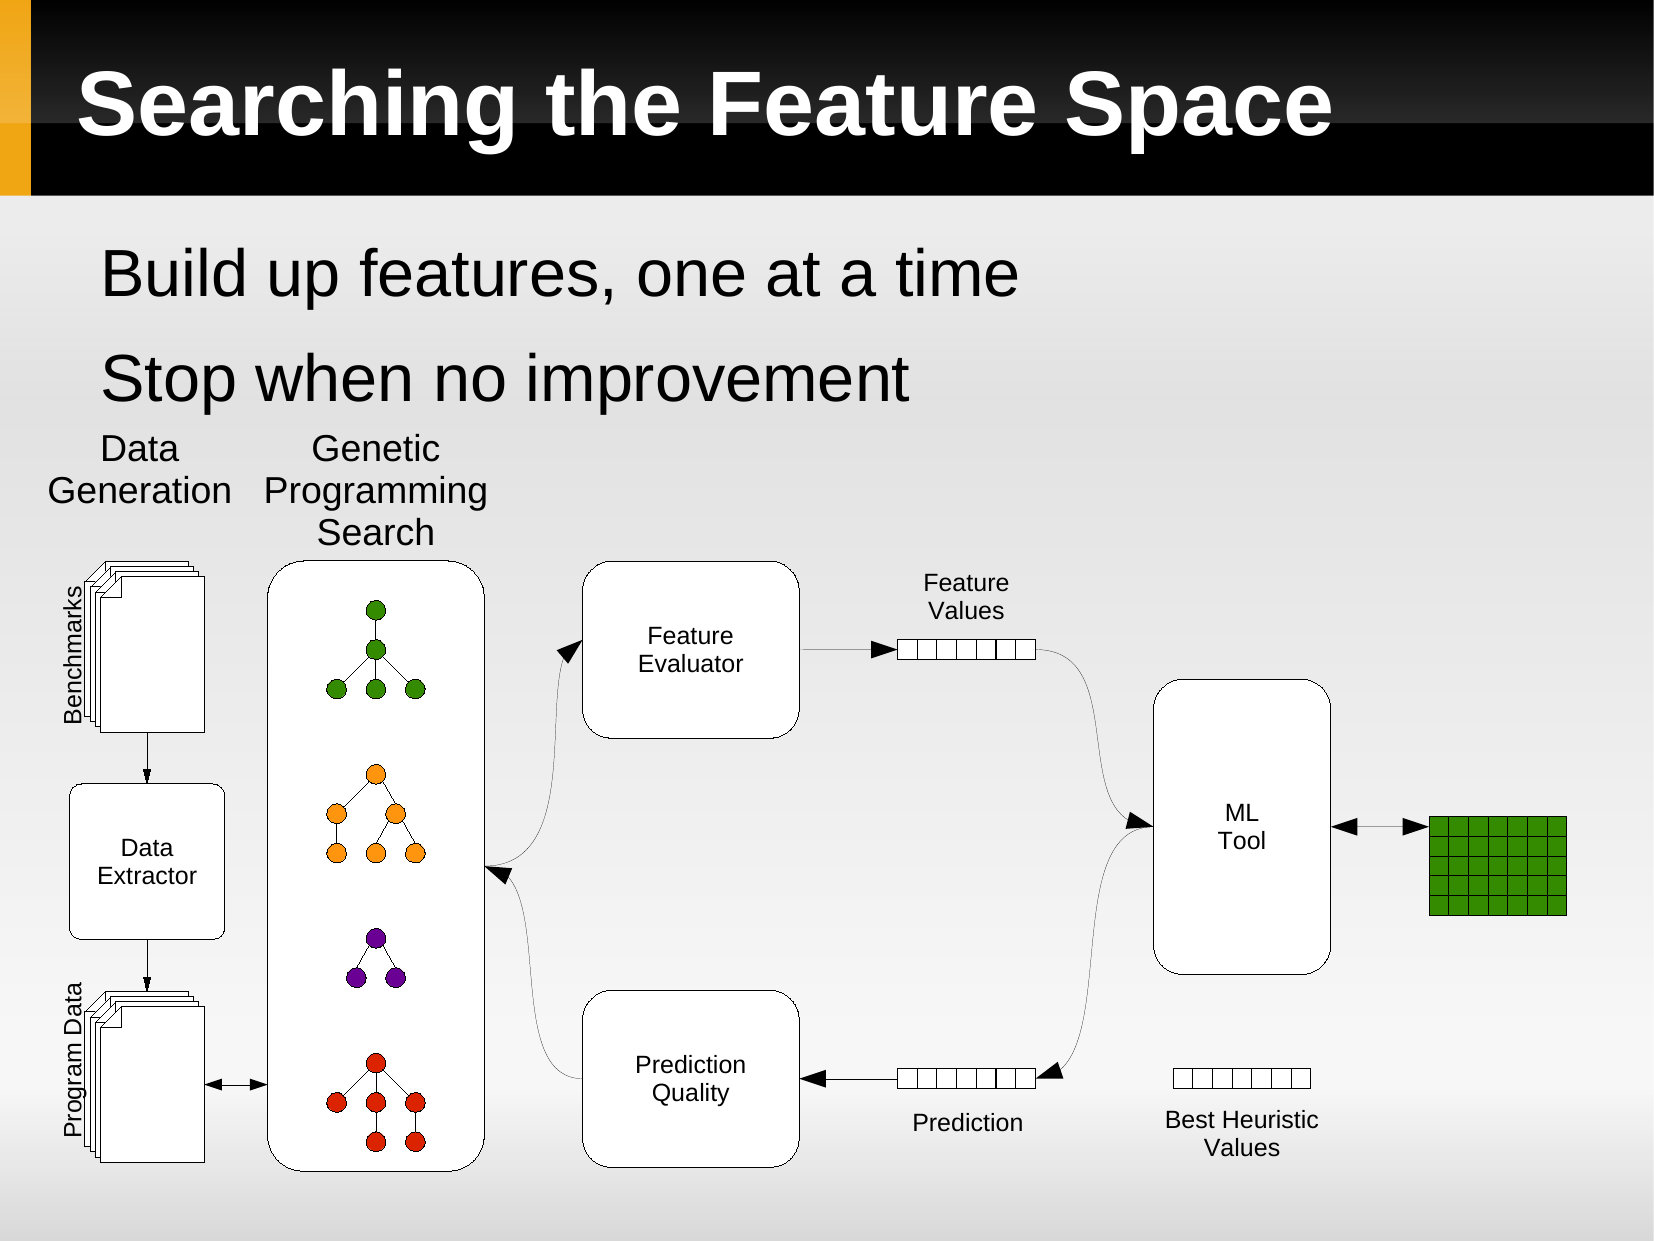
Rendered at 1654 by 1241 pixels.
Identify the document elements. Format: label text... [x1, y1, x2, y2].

text_box Program Data [51, 946, 115, 1154]
text_box [267, 562, 485, 1172]
text_box Best Heuristic Values [1133, 1098, 1351, 1170]
text_box [1429, 816, 1567, 916]
text_box [143, 769, 151, 784]
text_box [95, 977, 205, 1163]
picture [0, 0, 1654, 1241]
text_box Prediction Quality [582, 990, 800, 1168]
text_box [1173, 1068, 1311, 1089]
text_box [897, 639, 1036, 660]
list Build up features, one at a time Stop when no improvement [82, 236, 1571, 434]
text_box Benchmarks [51, 563, 115, 741]
text_box ML Tool [1153, 679, 1331, 975]
text_box [897, 1068, 1036, 1089]
text_box Feature Evaluator [582, 561, 800, 739]
text_box Prediction [879, 1100, 1057, 1144]
title Searching the Feature Space [76, 7, 1565, 200]
text_box Data Extractor [69, 783, 225, 940]
text_box [103, 561, 205, 733]
text_box Genetic Programming Search [248, 434, 504, 562]
text_box Feature Values [877, 561, 1056, 632]
text_box Data Generation [11, 420, 268, 520]
